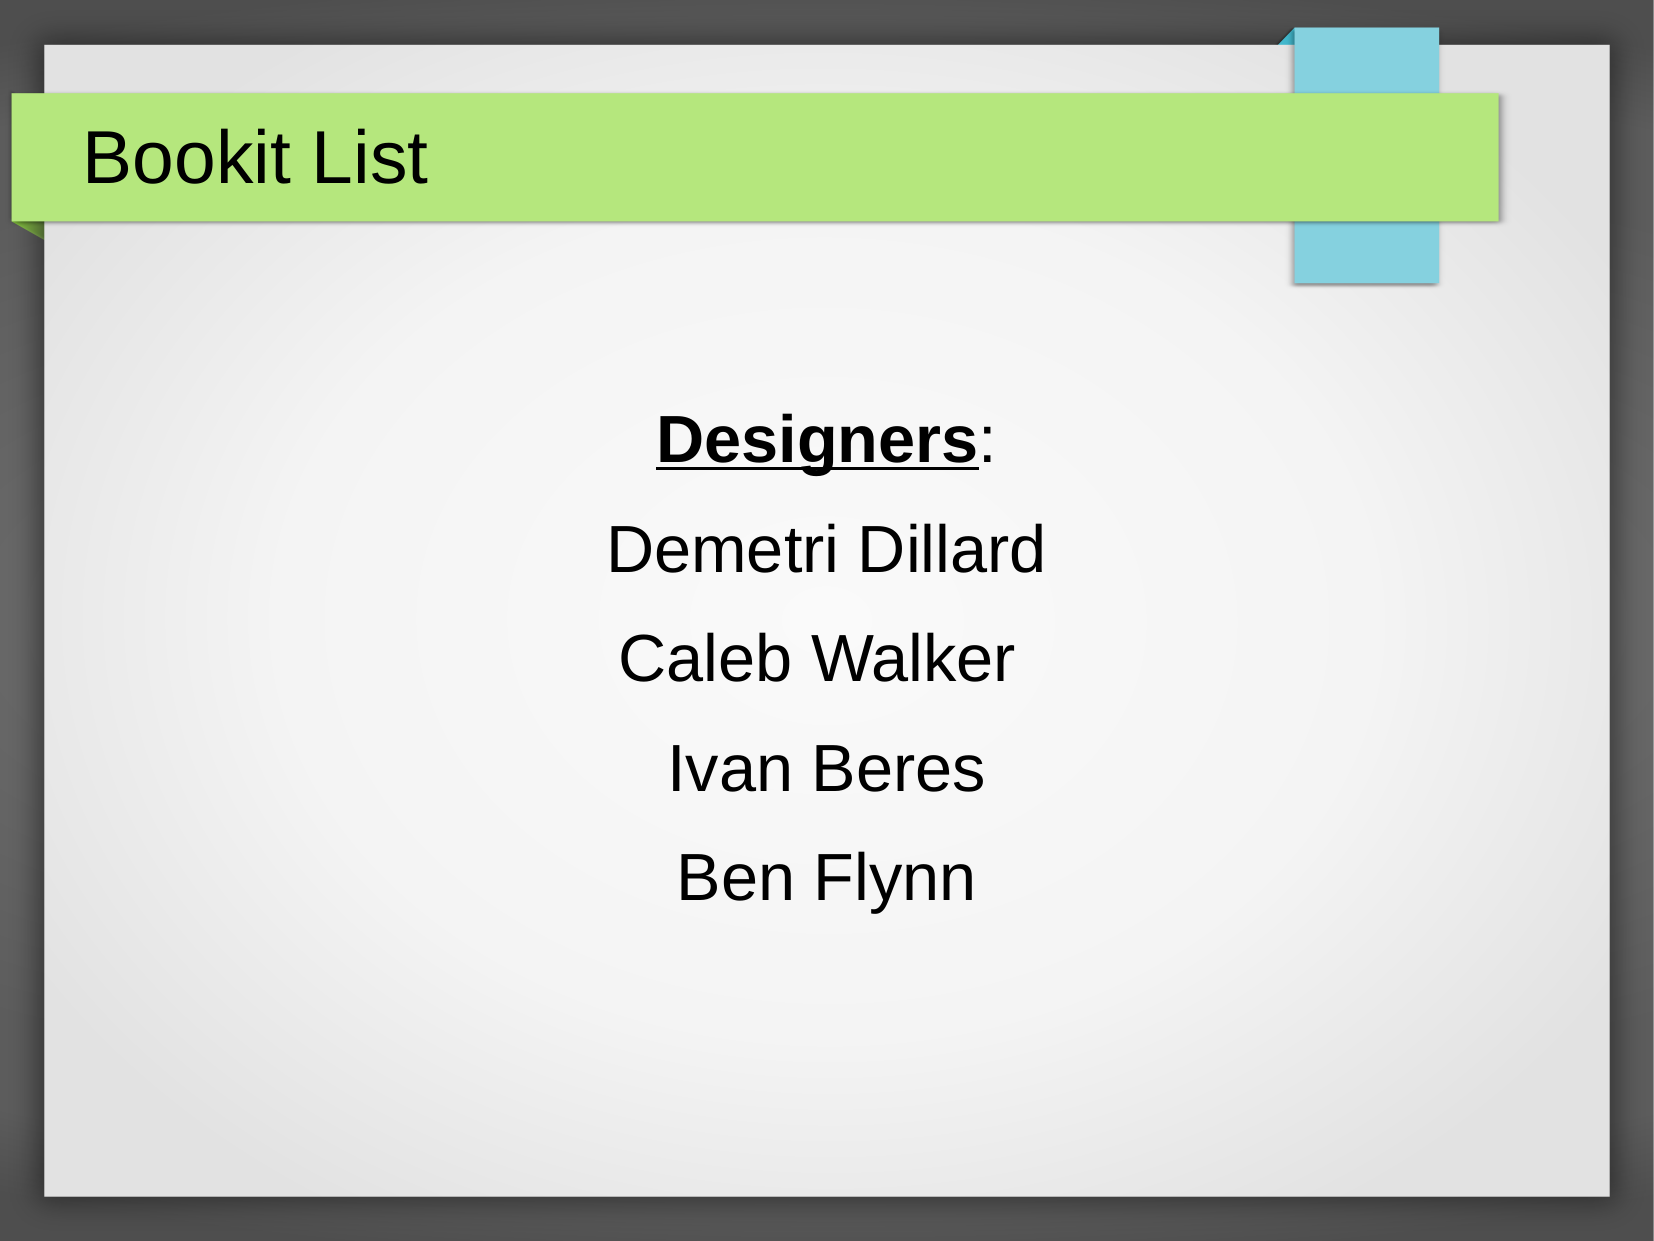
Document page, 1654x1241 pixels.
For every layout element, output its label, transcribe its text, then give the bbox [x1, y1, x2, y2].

title Bookit List [82, 94, 1264, 213]
subtitle Designers: Demetri Dillard Caleb Walker Ivan Beres Ben Flynn [82, 295, 1571, 1015]
picture [0, 0, 1654, 1241]
